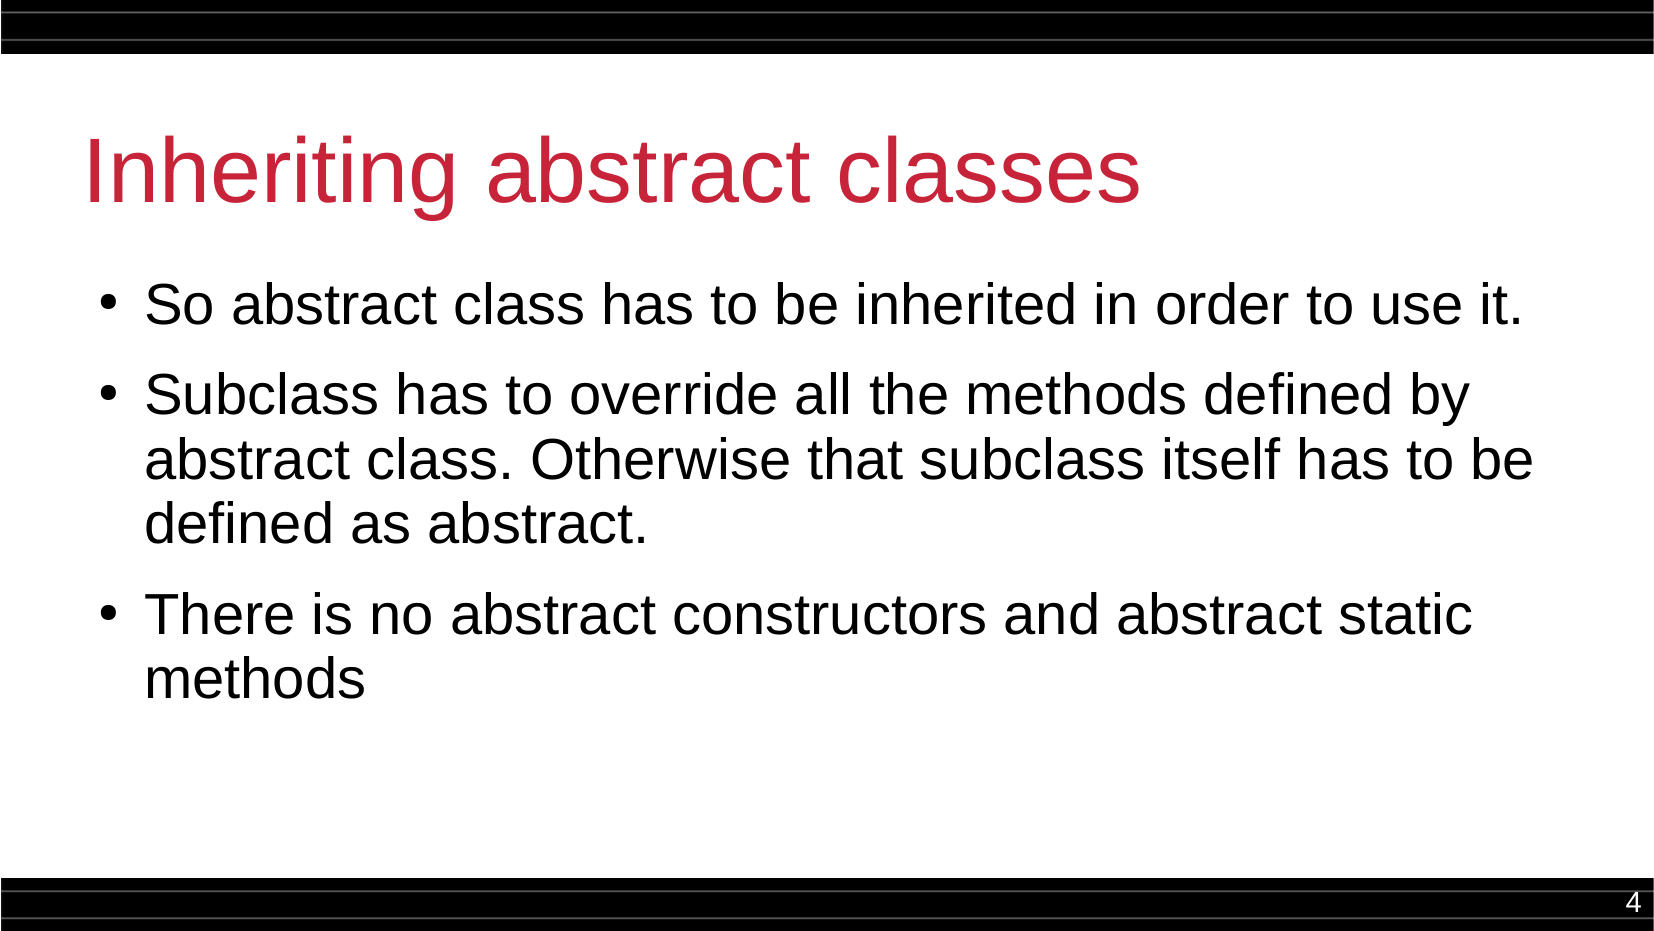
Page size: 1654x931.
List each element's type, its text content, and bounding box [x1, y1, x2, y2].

title Inheriting abstract classes [82, 92, 1571, 249]
picture [1, 0, 1654, 54]
picture [1, 878, 1654, 931]
list So abstract class has to be inherited in order to use it. Subclass has to override all the methods defined by abstract class. Otherwise that subclass itself has to be defined as abstract. There is no abstract constructors and abstract static methods [82, 271, 1571, 758]
